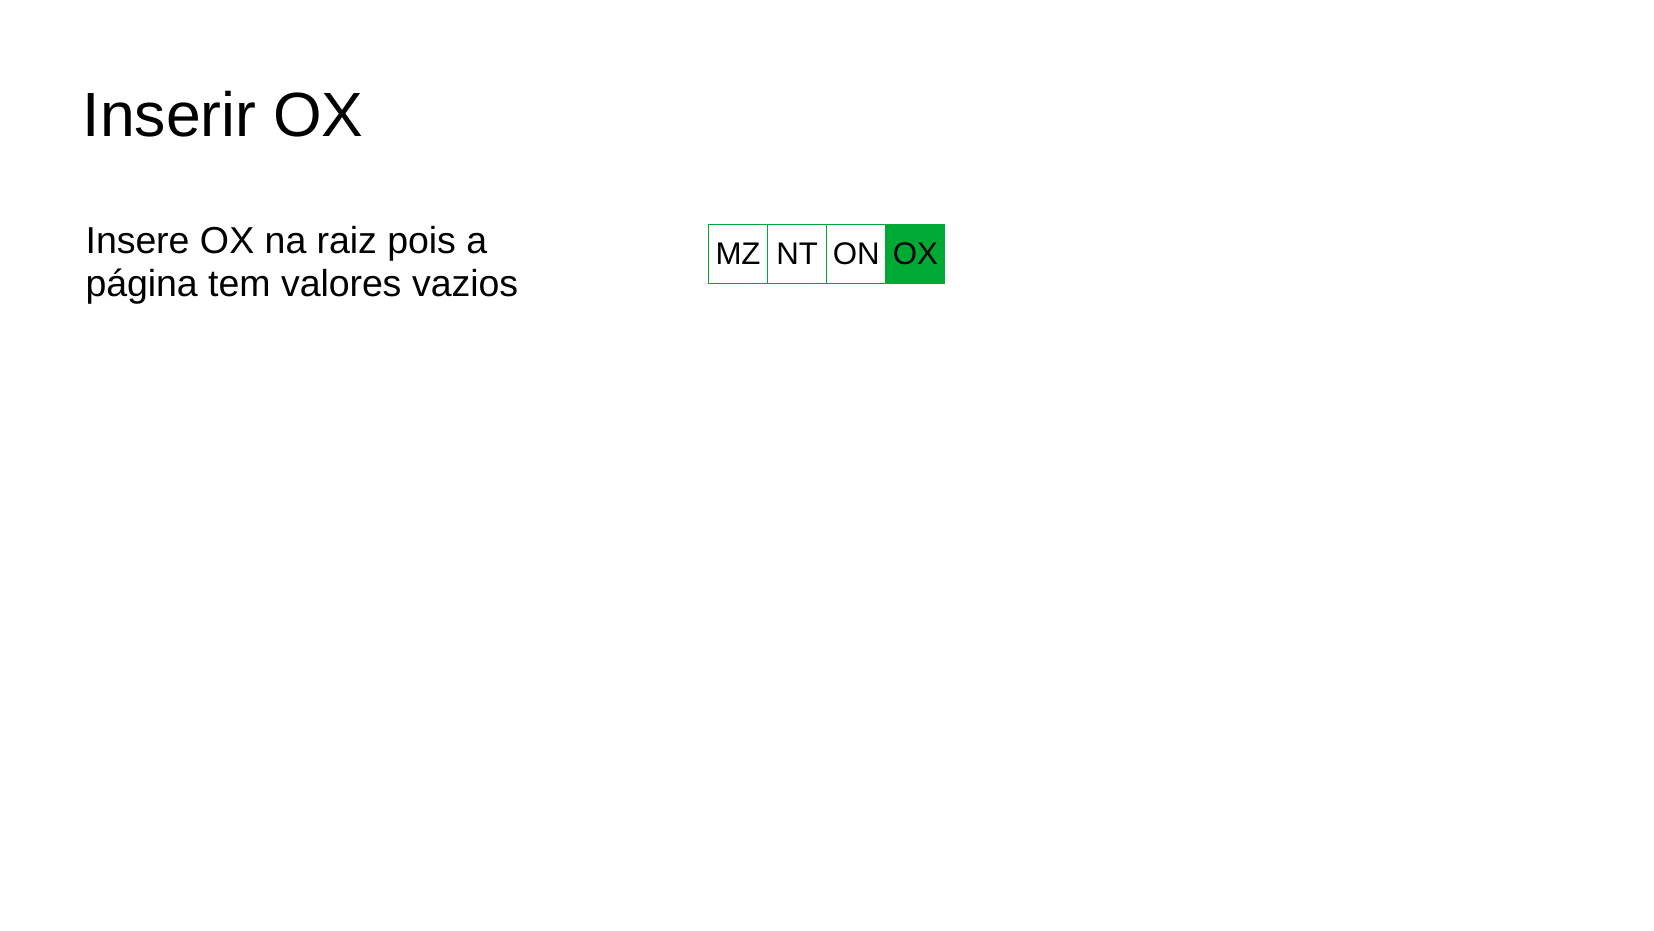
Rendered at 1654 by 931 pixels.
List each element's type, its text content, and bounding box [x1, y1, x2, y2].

text_box NT [767, 224, 826, 284]
title Inserir OX [82, 37, 1571, 193]
text_box OX [885, 224, 945, 284]
text_box ON [826, 224, 885, 284]
text_box MZ [708, 224, 767, 284]
text_box Insere OX na raiz pois a página tem valores vazios [70, 212, 534, 312]
